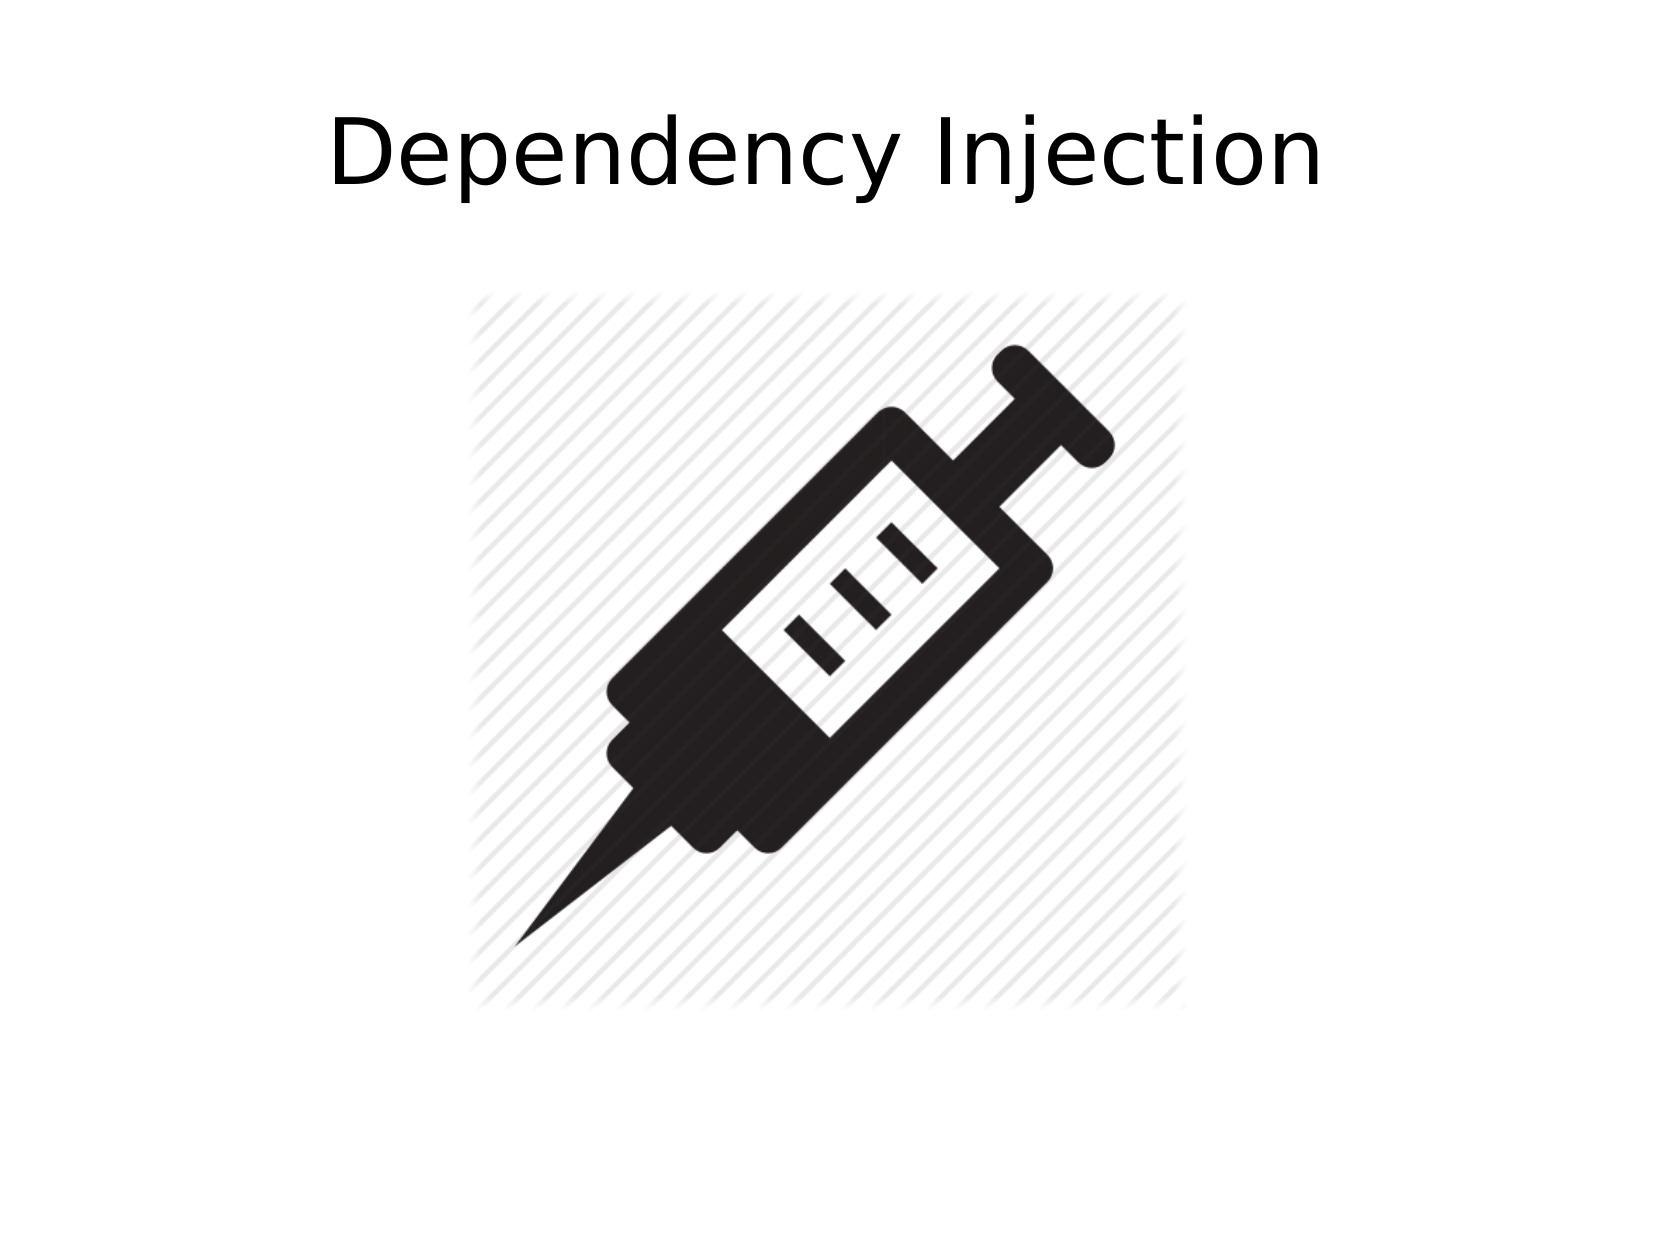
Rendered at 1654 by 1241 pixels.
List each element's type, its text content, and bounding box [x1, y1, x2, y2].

title Dependency Injection [82, 49, 1571, 257]
picture [467, 290, 1187, 1010]
